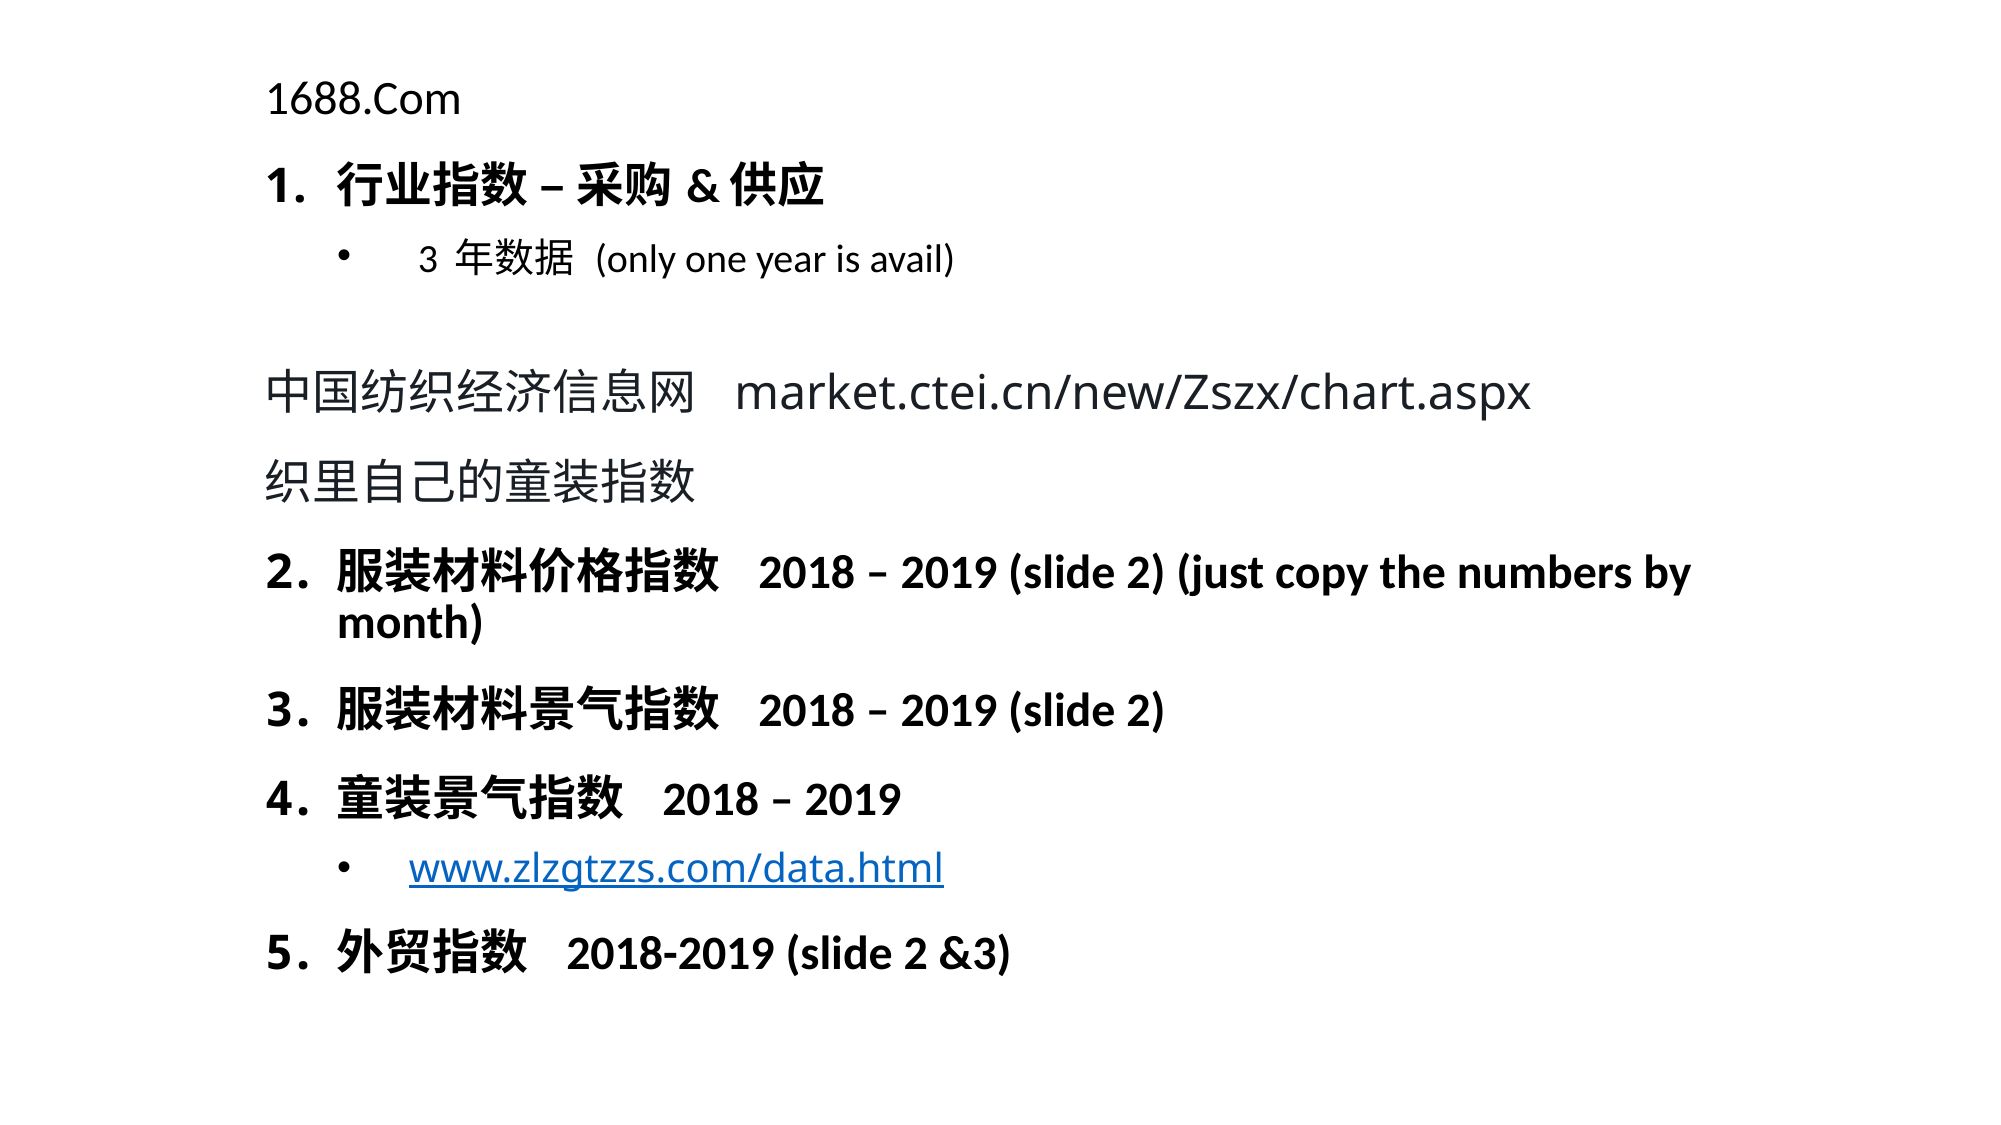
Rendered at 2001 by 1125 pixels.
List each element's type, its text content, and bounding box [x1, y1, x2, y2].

subtitle 1688.Com 行业指数 – 采购&供应 3 年数据 (only one year is avail) 中国纺织经济信息网 market.ctei.cn/new/Zszx/chart.aspx 织里自己的童装指数 服装材料价格指数 2018 – 2019 (slide 2) (just copy the numbers by month) 服装材料景气指数 2018 – 2019 (slide 2) 童装景气指数 2018 – 2019 www.zlzgtzzs.com/data.html 外贸指数 2018-2019 (slide 2 &3) [249, 71, 1750, 995]
